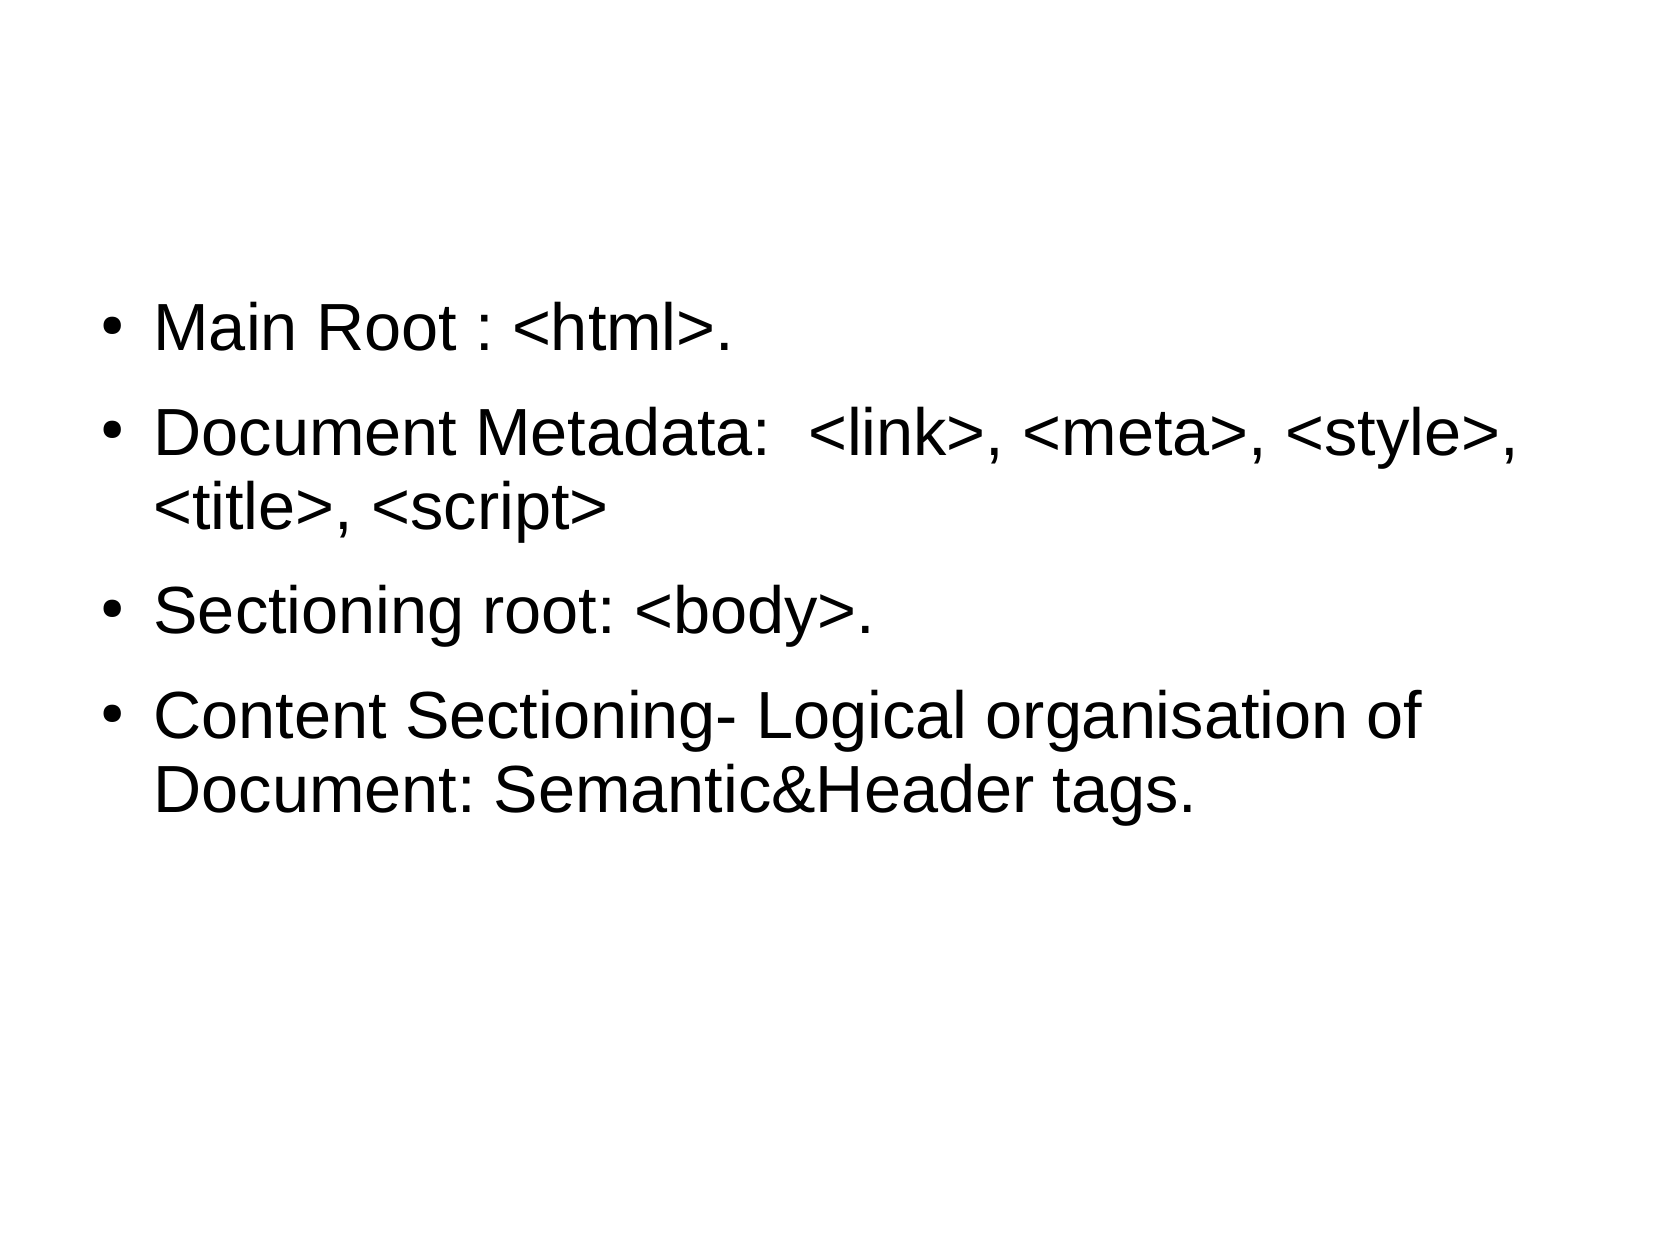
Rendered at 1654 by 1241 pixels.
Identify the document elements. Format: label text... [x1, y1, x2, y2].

list Main Root : <html>. Document Metadata: <link>, <meta>, <style>, <title>, <script> Sectioning root: <body>. Content Sectioning- Logical organisation of Document: Semantic&Header tags. [82, 290, 1571, 1010]
